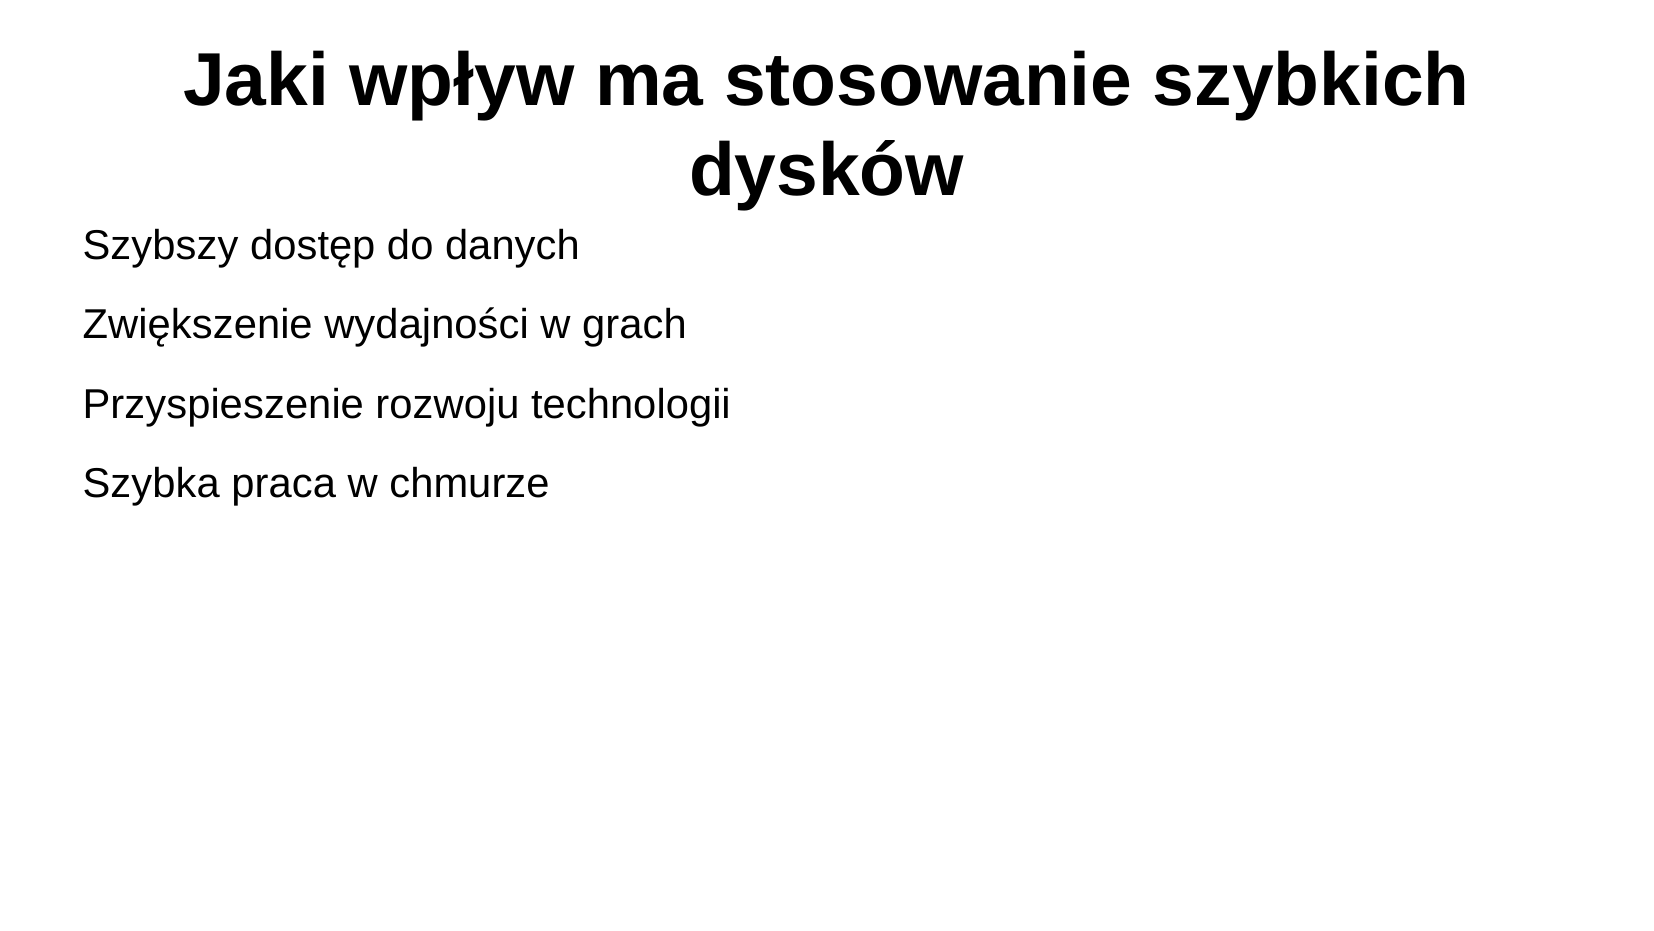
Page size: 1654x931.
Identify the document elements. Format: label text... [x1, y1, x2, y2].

title Jaki wpływ ma stosowanie szybkich dysków [82, 30, 1571, 199]
list Szybszy dostęp do danych Zwiększenie wydajności w grach Przyspieszenie rozwoju technologii Szybka praca w chmurze [82, 217, 1571, 758]
